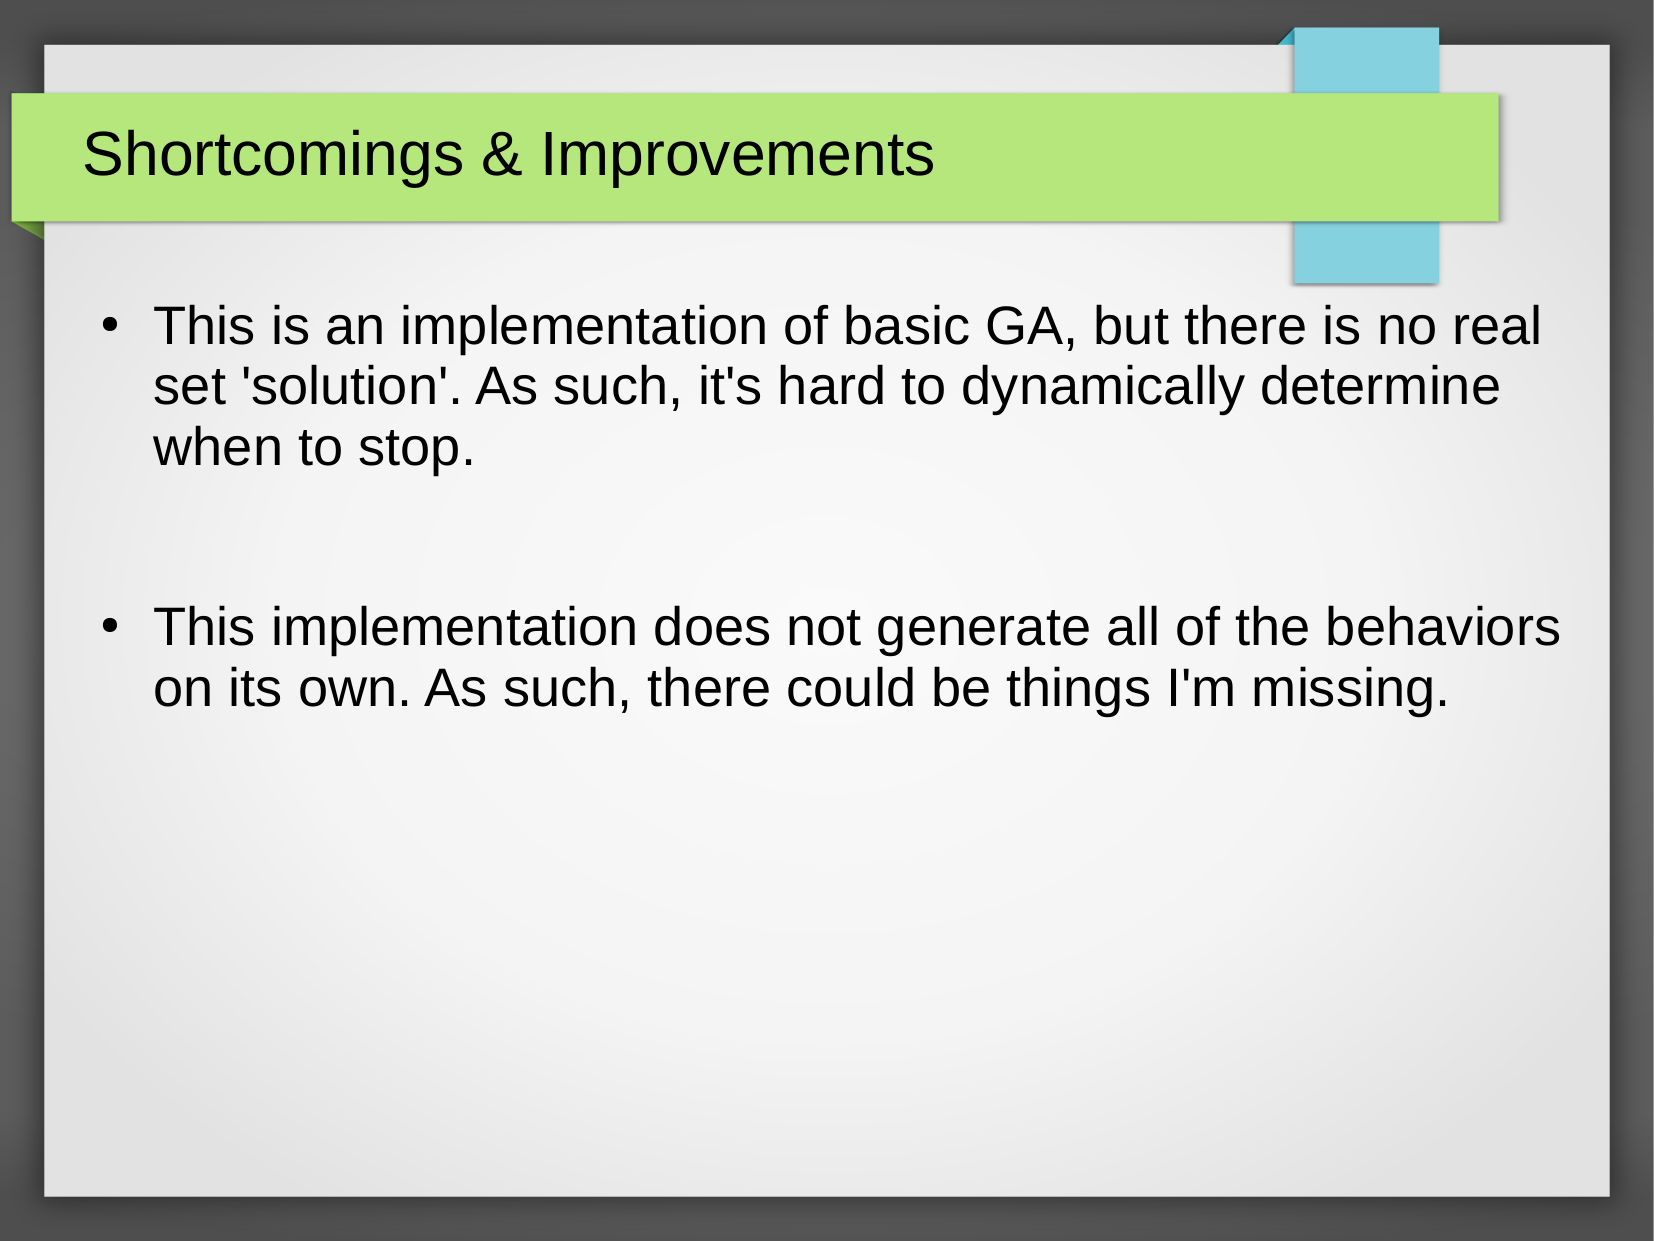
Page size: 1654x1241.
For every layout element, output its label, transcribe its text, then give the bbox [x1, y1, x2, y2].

list This is an implementation of basic GA, but there is no real set 'solution'. As such, it's hard to dynamically determine when to stop. This implementation does not generate all of the behaviors on its own. As such, there could be things I'm missing. [82, 295, 1571, 1015]
title Shortcomings & Improvements [82, 94, 1264, 213]
picture [0, 0, 1654, 1241]
